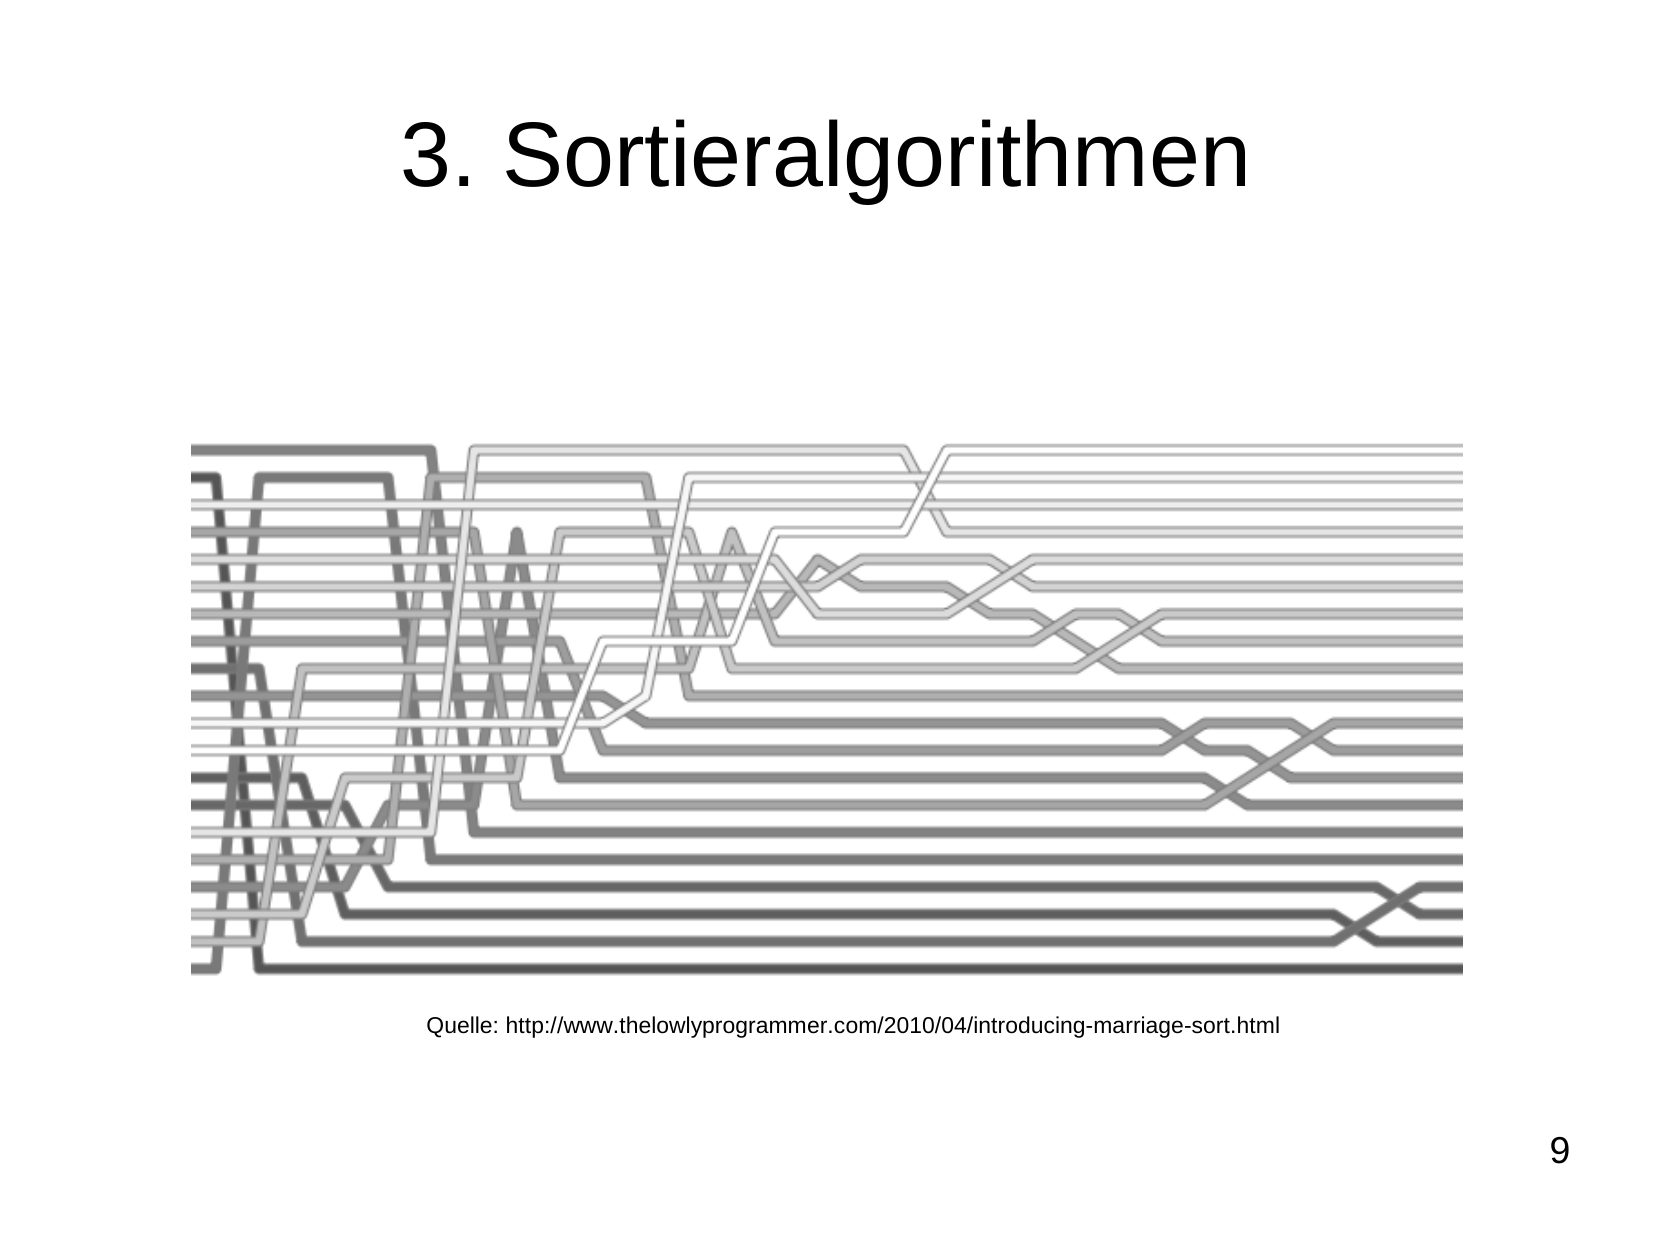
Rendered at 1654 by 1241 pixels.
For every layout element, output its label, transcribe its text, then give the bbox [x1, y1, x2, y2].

title 3. Sortieralgorithmen [82, 49, 1571, 257]
text_box Quelle: http://www.thelowlyprogrammer.com/2010/04/introducing-marriage-sort.html [411, 1004, 1242, 1044]
picture [191, 437, 1463, 983]
